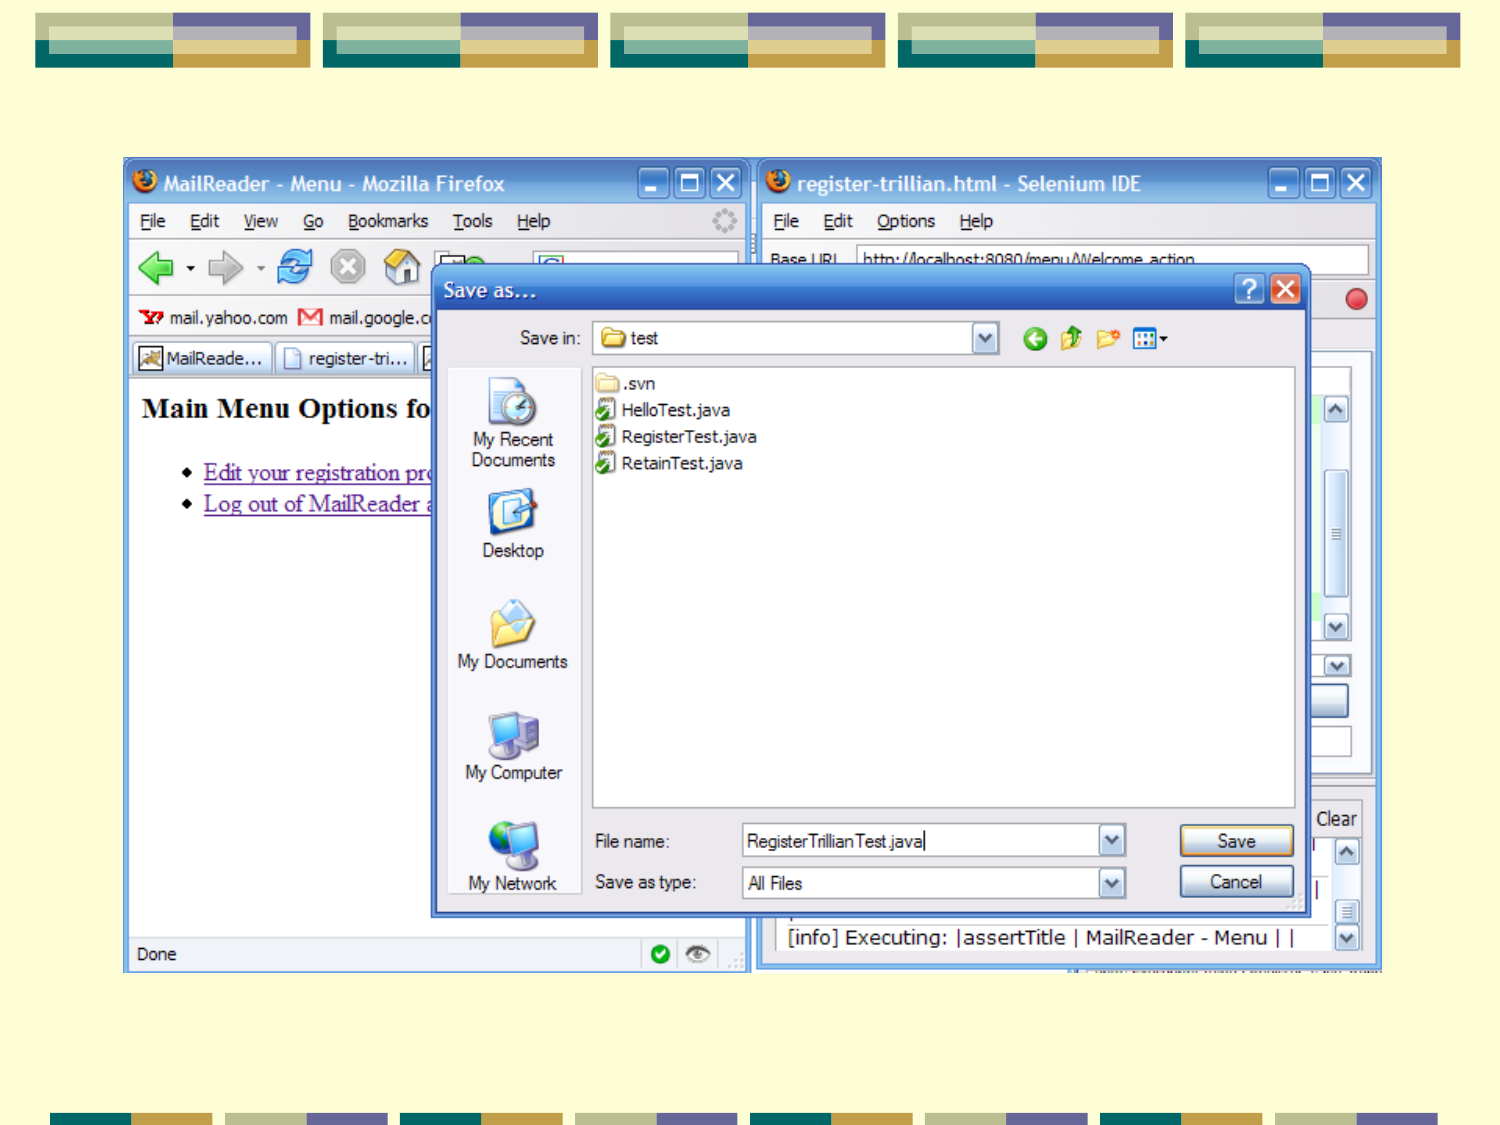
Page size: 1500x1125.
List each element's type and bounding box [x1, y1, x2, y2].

picture [123, 157, 1382, 973]
